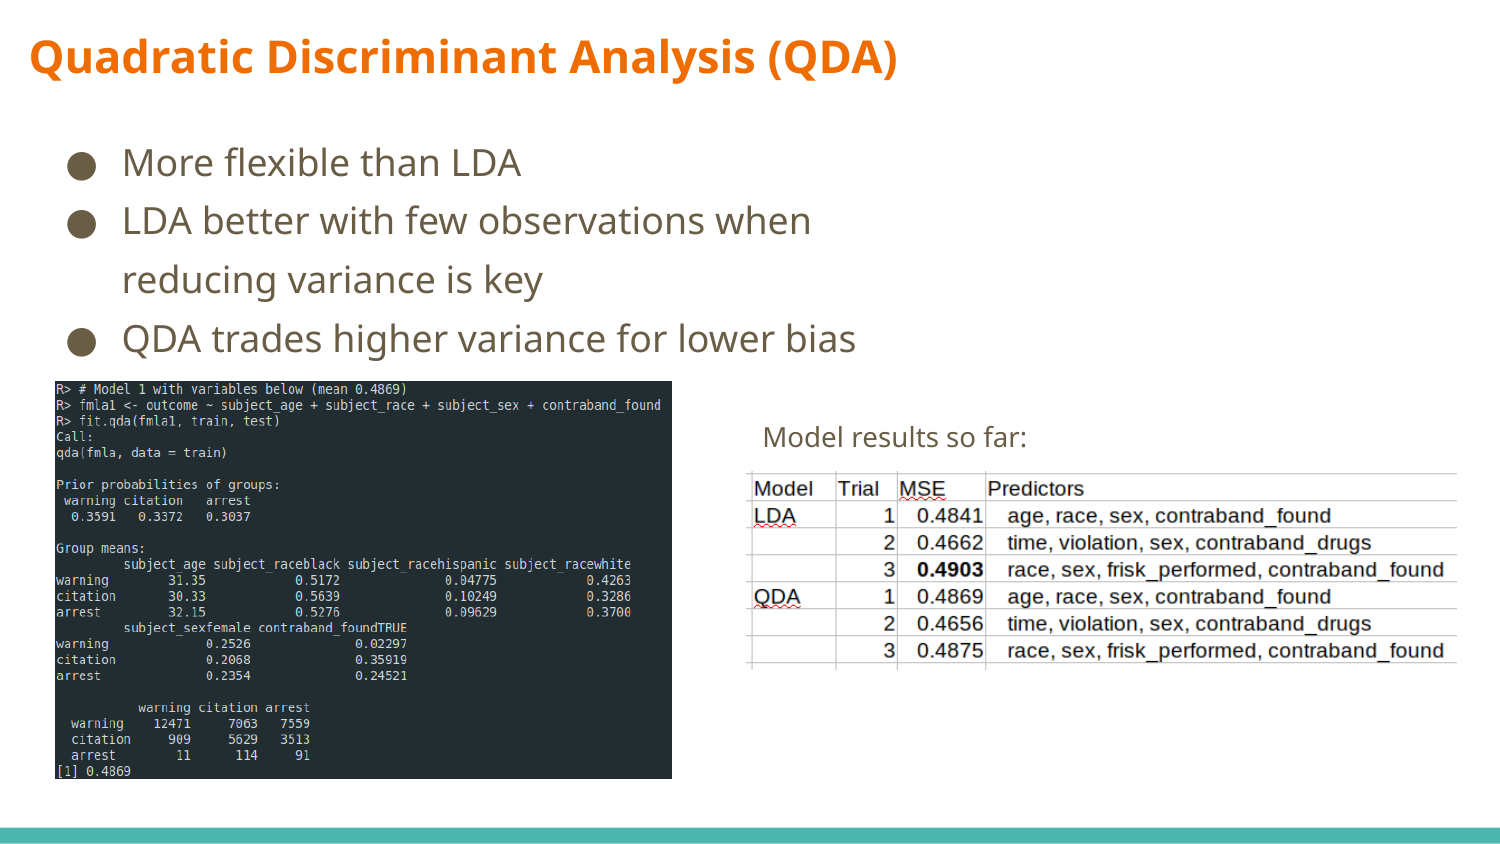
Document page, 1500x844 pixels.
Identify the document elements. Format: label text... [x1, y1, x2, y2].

title Quadratic Discriminant Analysis (QDA) [13, 9, 948, 126]
picture [746, 471, 1457, 670]
list More flexible than LDA LDA better with few observations when reducing variance is key QDA trades higher variance for lower bias [31, 113, 966, 513]
picture [54, 381, 672, 779]
list Model results so far: [747, 407, 1456, 465]
